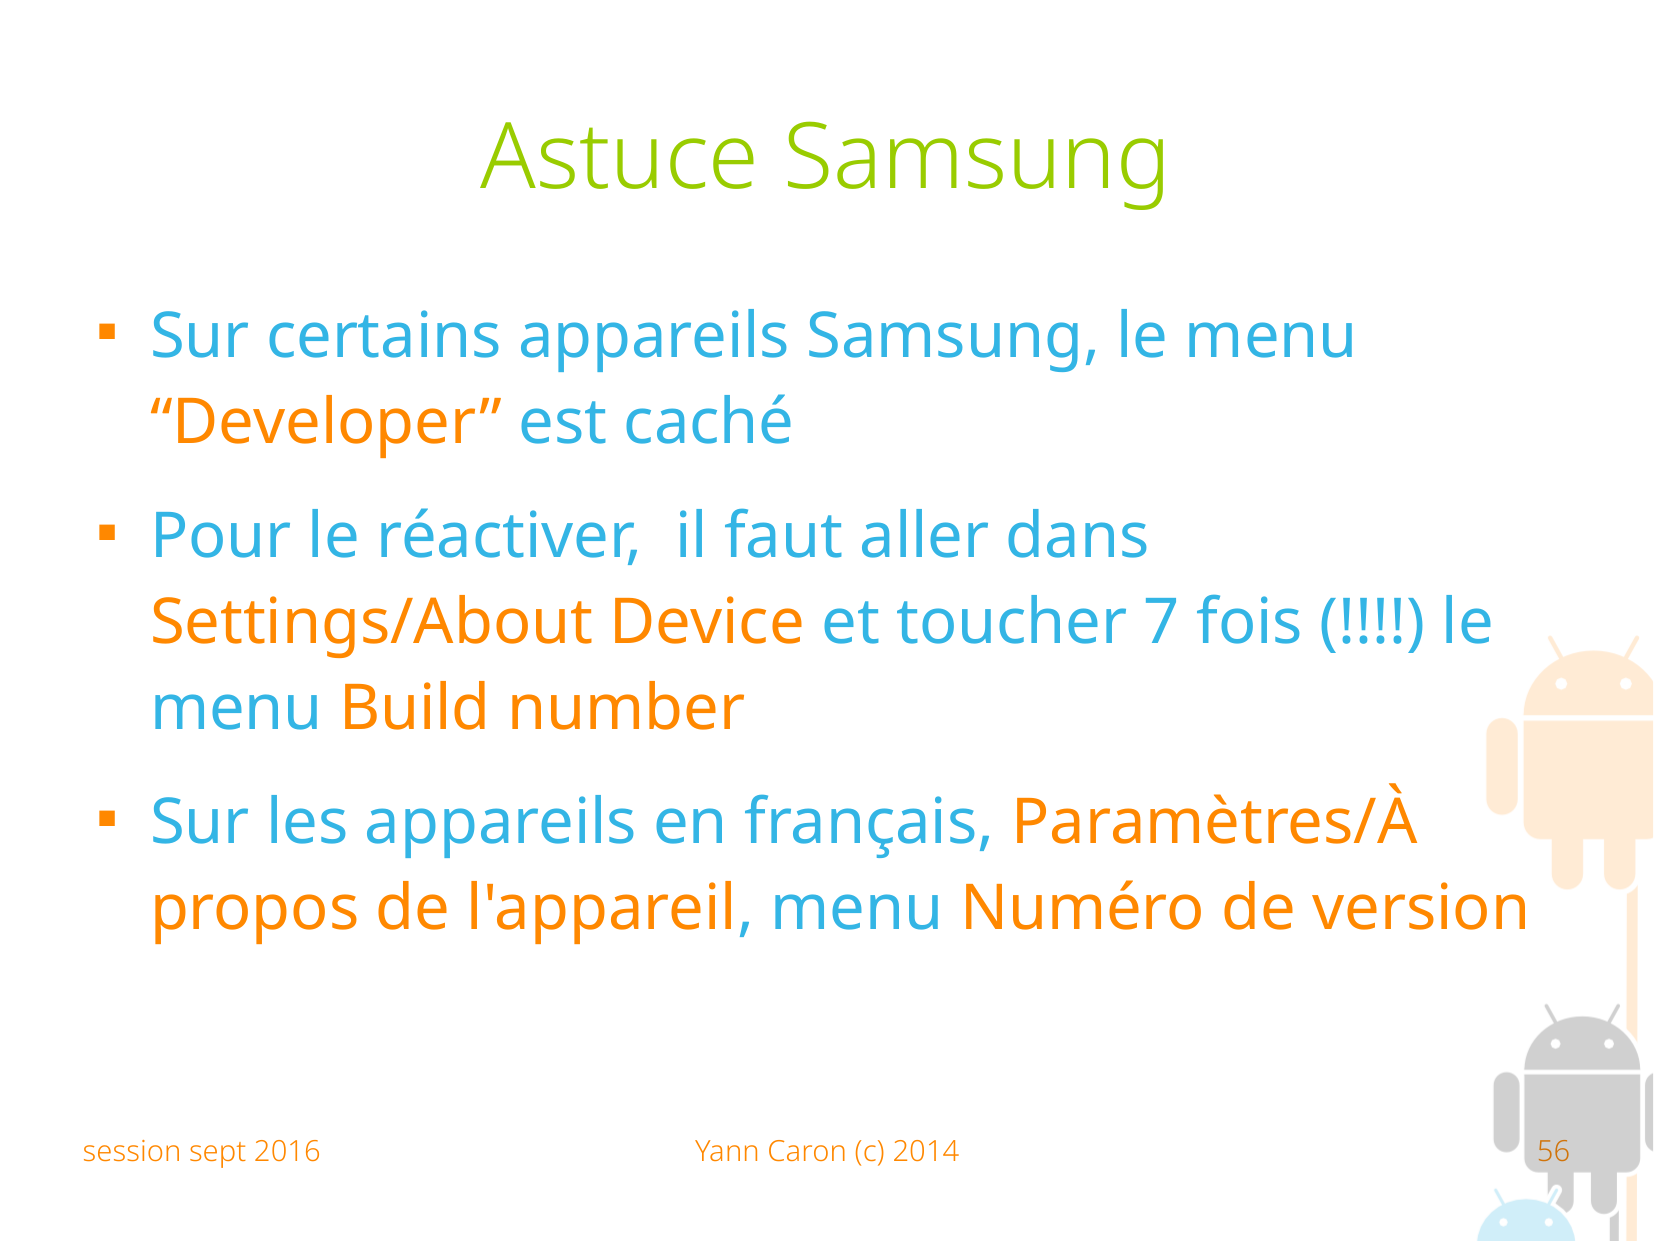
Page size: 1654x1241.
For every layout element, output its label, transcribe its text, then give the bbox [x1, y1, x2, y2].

list Sur certains appareils Samsung, le menu “Developer” est caché Pour le réactiver, il faut aller dans Settings/About Device et toucher 7 fois (!!!!) le menu Build number Sur les appareils en français, Paramètres/À propos de l'appareil, menu Numéro de version [82, 290, 1571, 1010]
picture [240, 423, 1654, 1241]
title Astuce Samsung [82, 49, 1571, 257]
